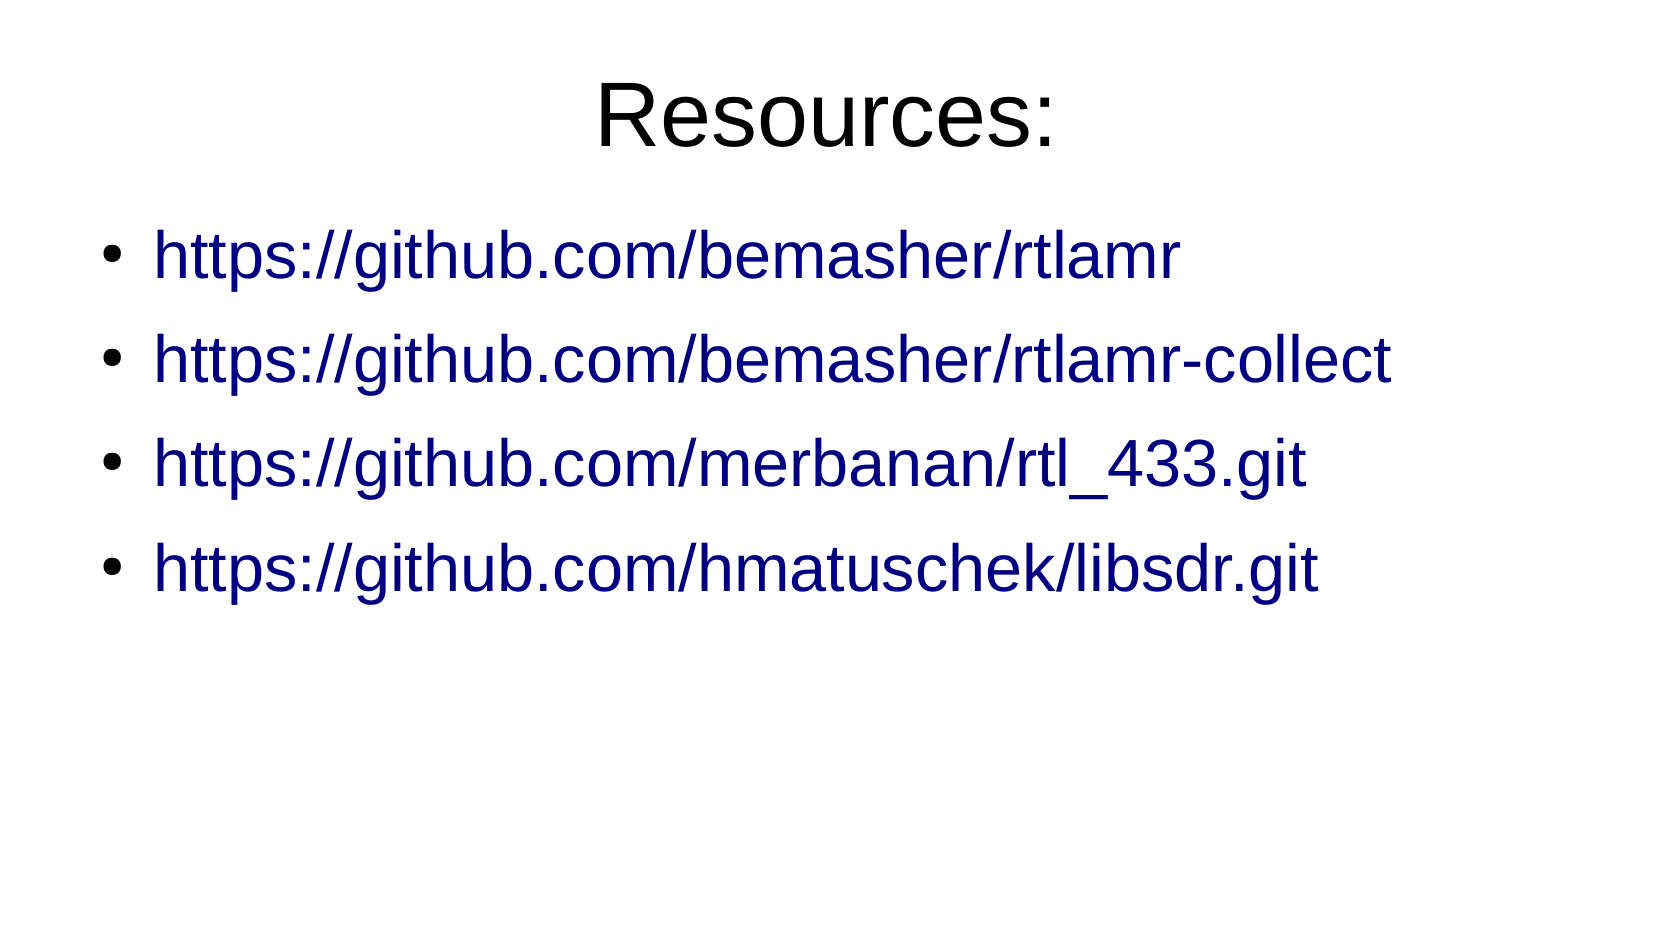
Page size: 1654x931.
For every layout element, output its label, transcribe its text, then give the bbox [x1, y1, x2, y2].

title Resources: [82, 37, 1571, 193]
list https://github.com/bemasher/rtlamr https://github.com/bemasher/rtlamr-collect https://github.com/merbanan/rtl_433.git https://github.com/hmatuschek/libsdr.git [82, 217, 1571, 758]
